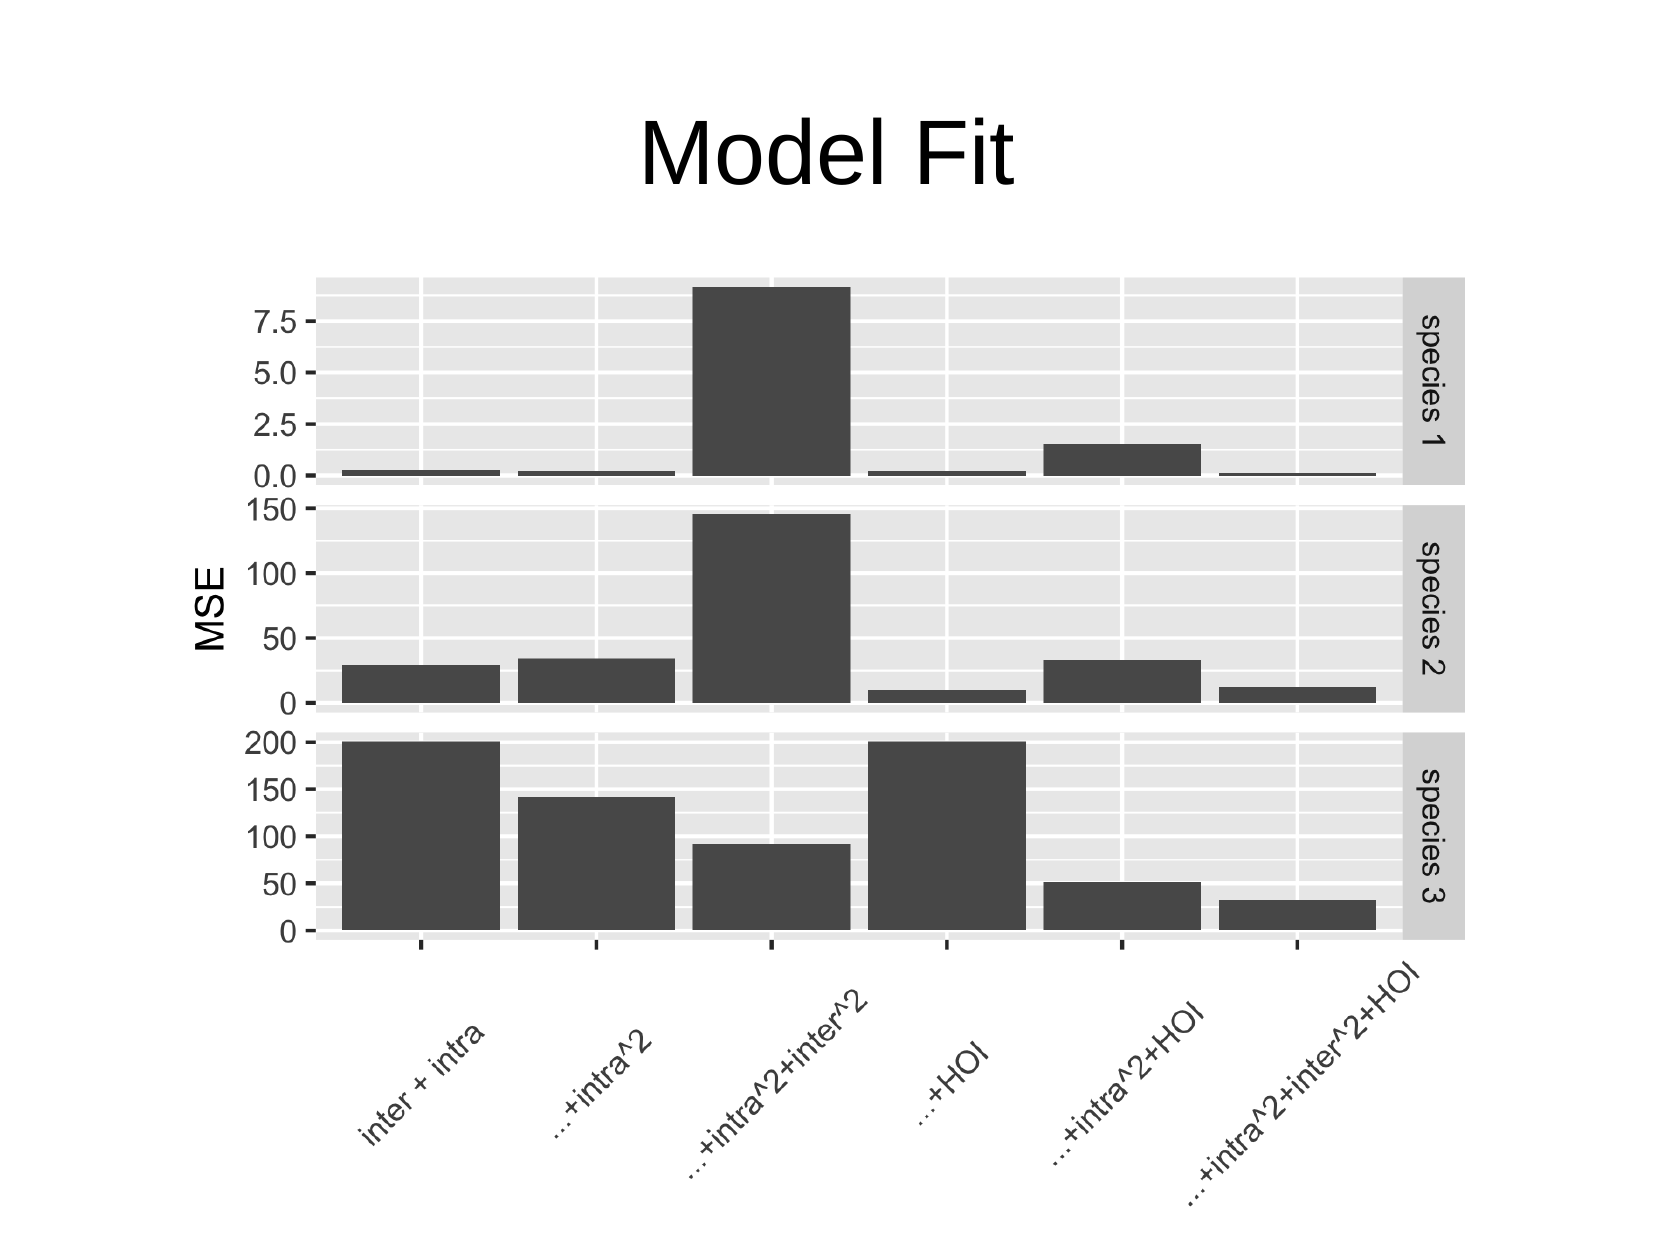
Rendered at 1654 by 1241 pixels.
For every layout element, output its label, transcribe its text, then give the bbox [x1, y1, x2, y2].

title Model Fit [82, 49, 1571, 257]
picture [175, 257, 1485, 1227]
